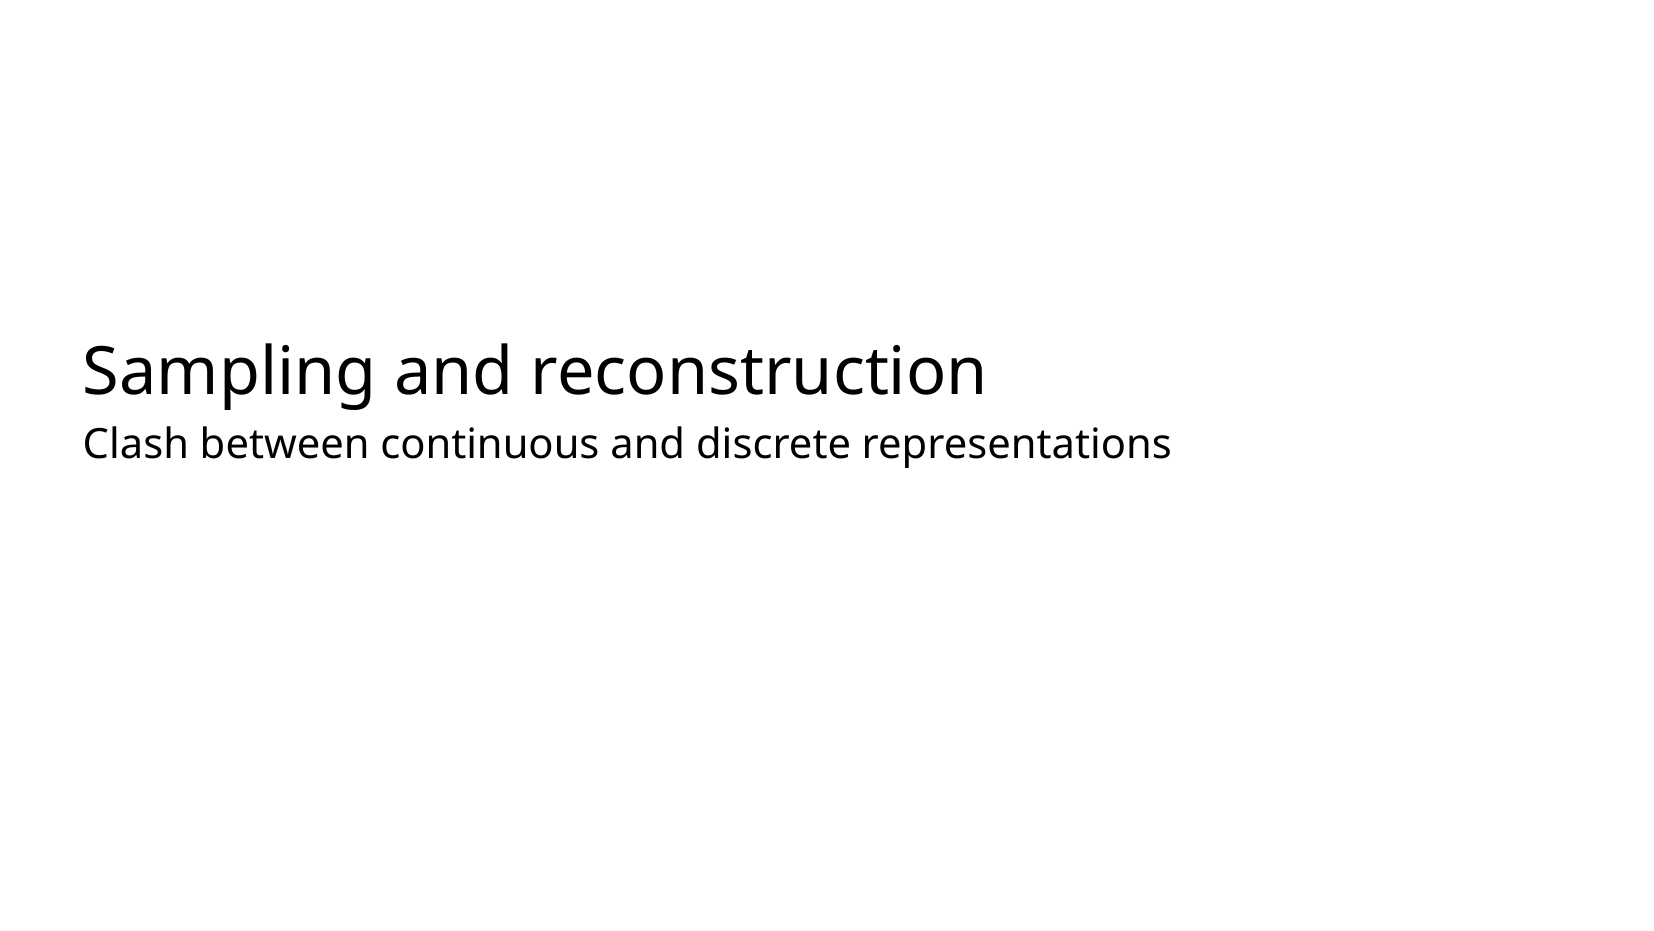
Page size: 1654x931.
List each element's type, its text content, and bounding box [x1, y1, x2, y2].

subtitle Sampling and reconstruction Clash between continuous and discrete representations [82, 37, 1571, 757]
